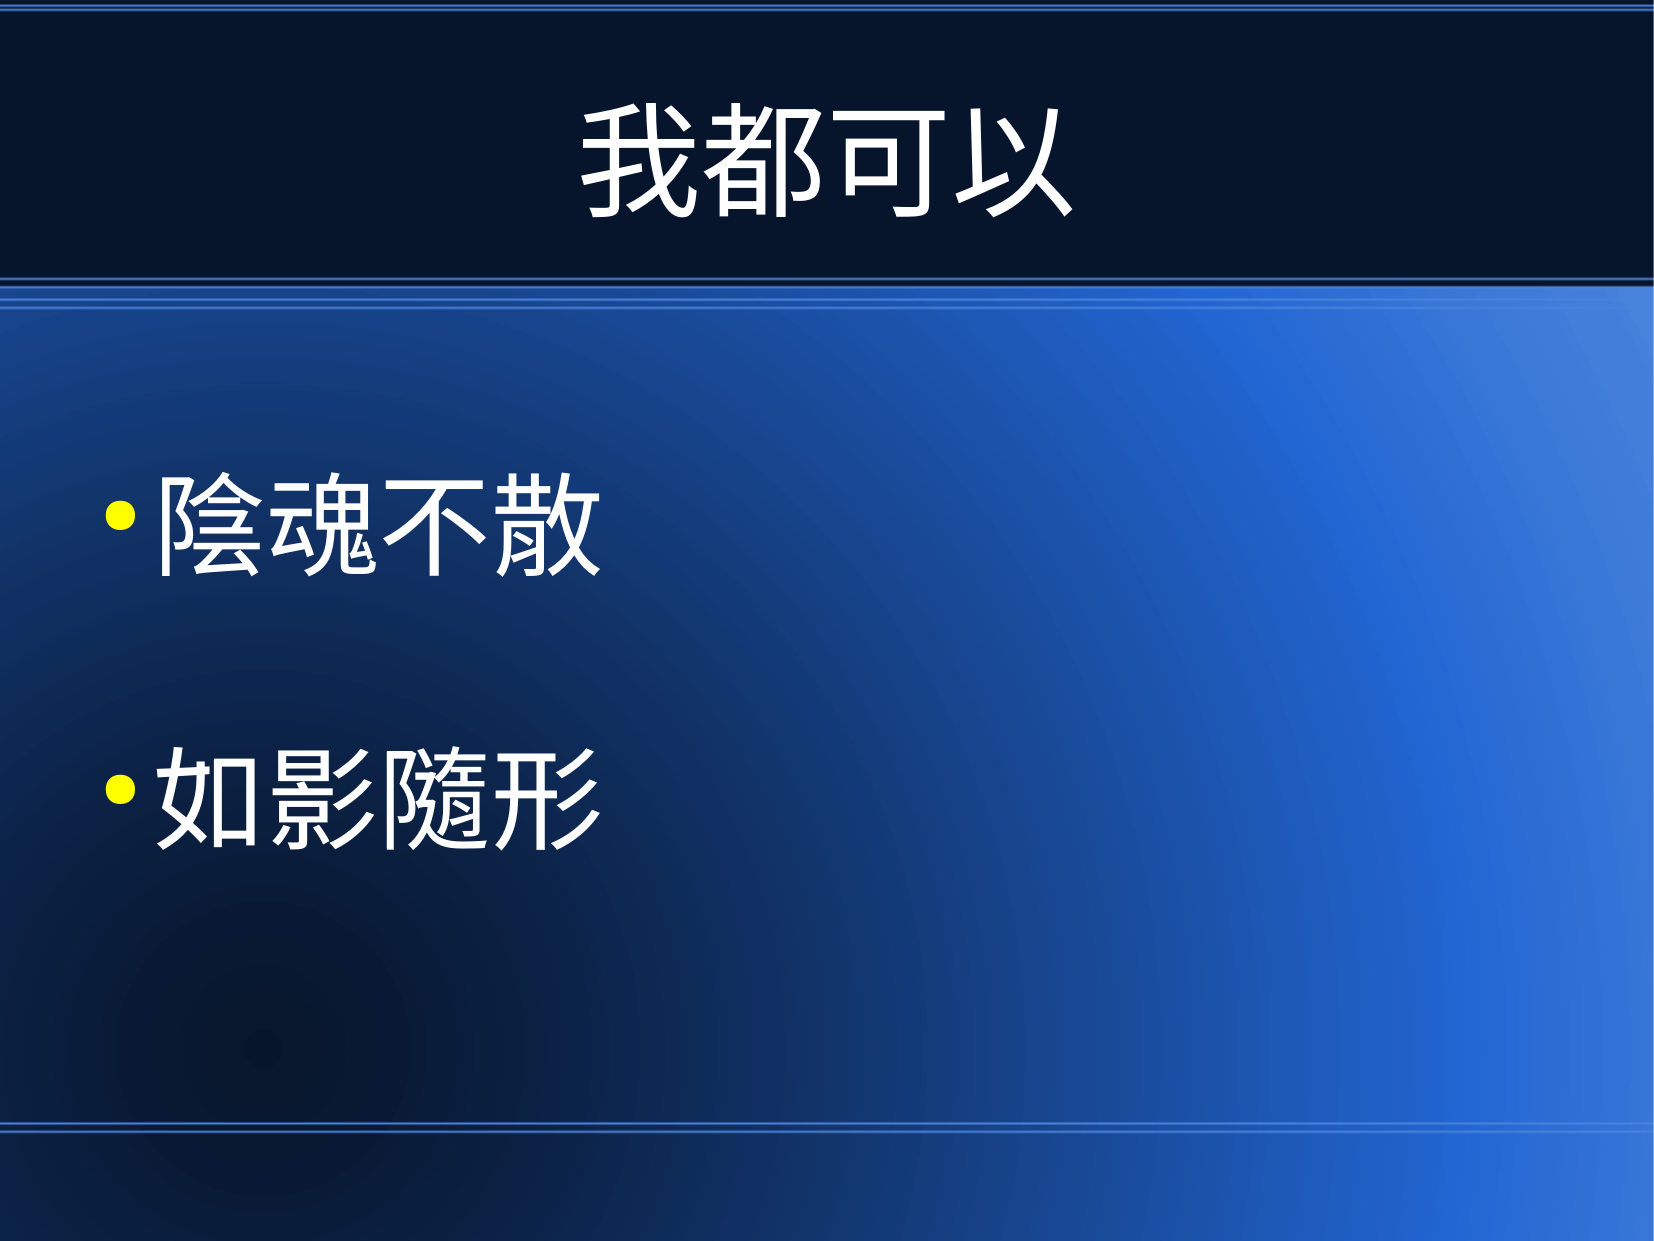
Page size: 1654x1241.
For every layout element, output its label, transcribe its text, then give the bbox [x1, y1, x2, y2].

title 我都可以 [82, 49, 1571, 257]
picture [0, 0, 1654, 1241]
list 陰魂不散 如影隨形 [82, 355, 1571, 1241]
